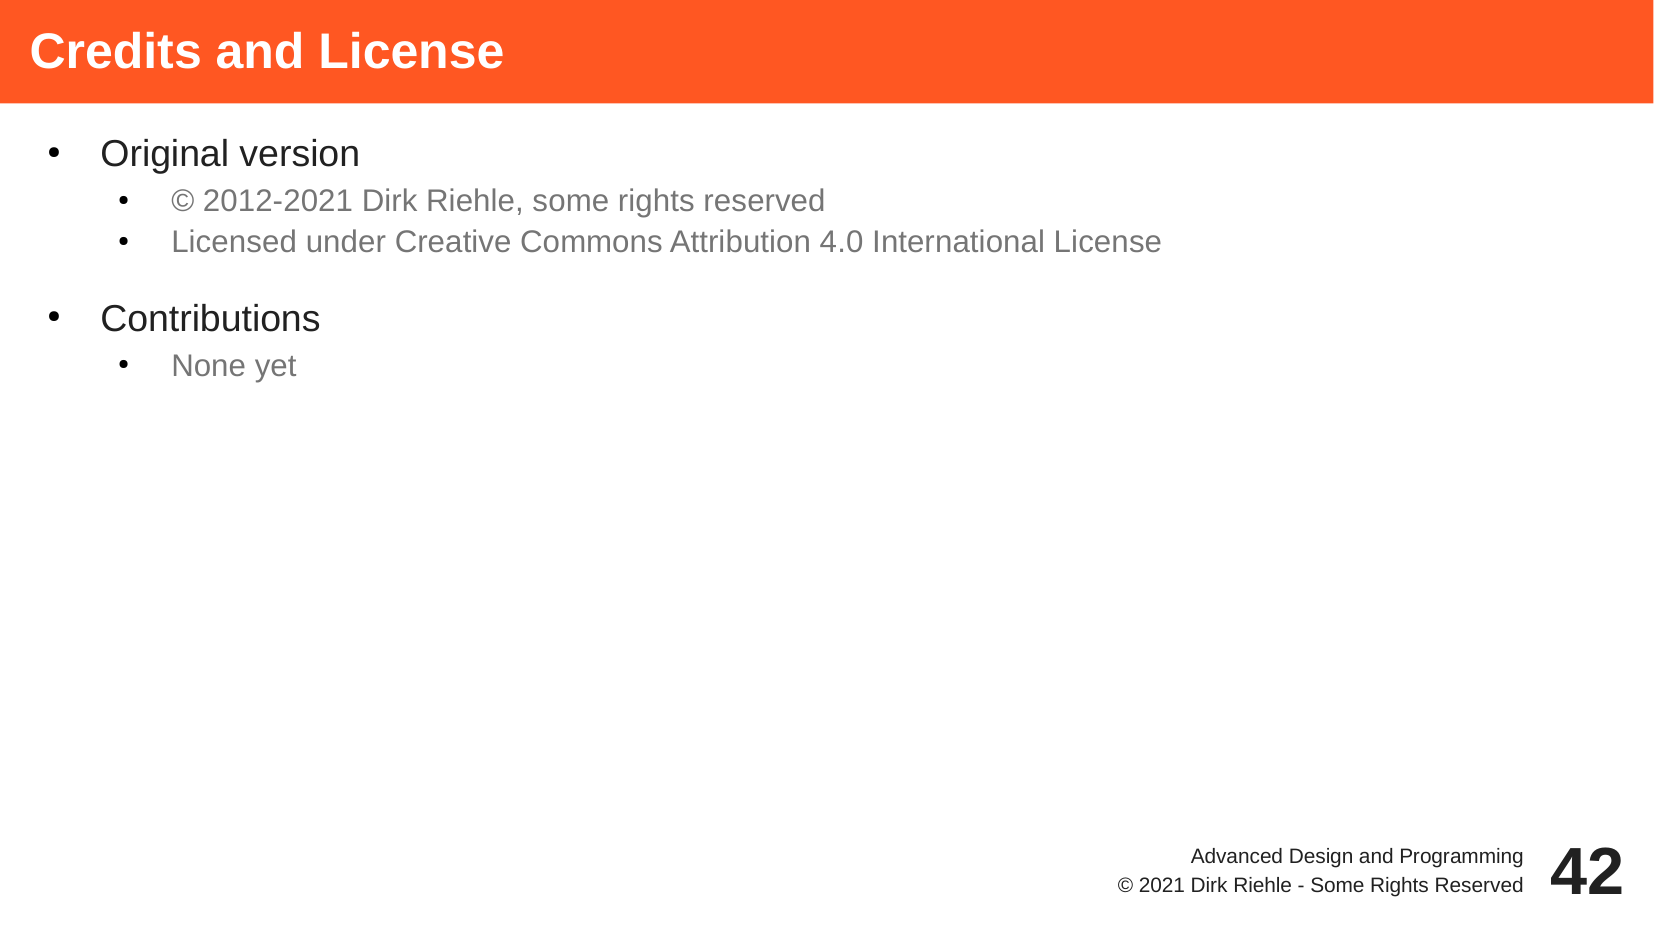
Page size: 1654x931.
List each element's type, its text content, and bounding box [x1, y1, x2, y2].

list Original version © 2012-2021 Dirk Riehle, some rights reserved Licensed under Creative Commons Attribution 4.0 International License Contributions None yet [29, 132, 1625, 813]
title Credits and License [0, 0, 1654, 104]
